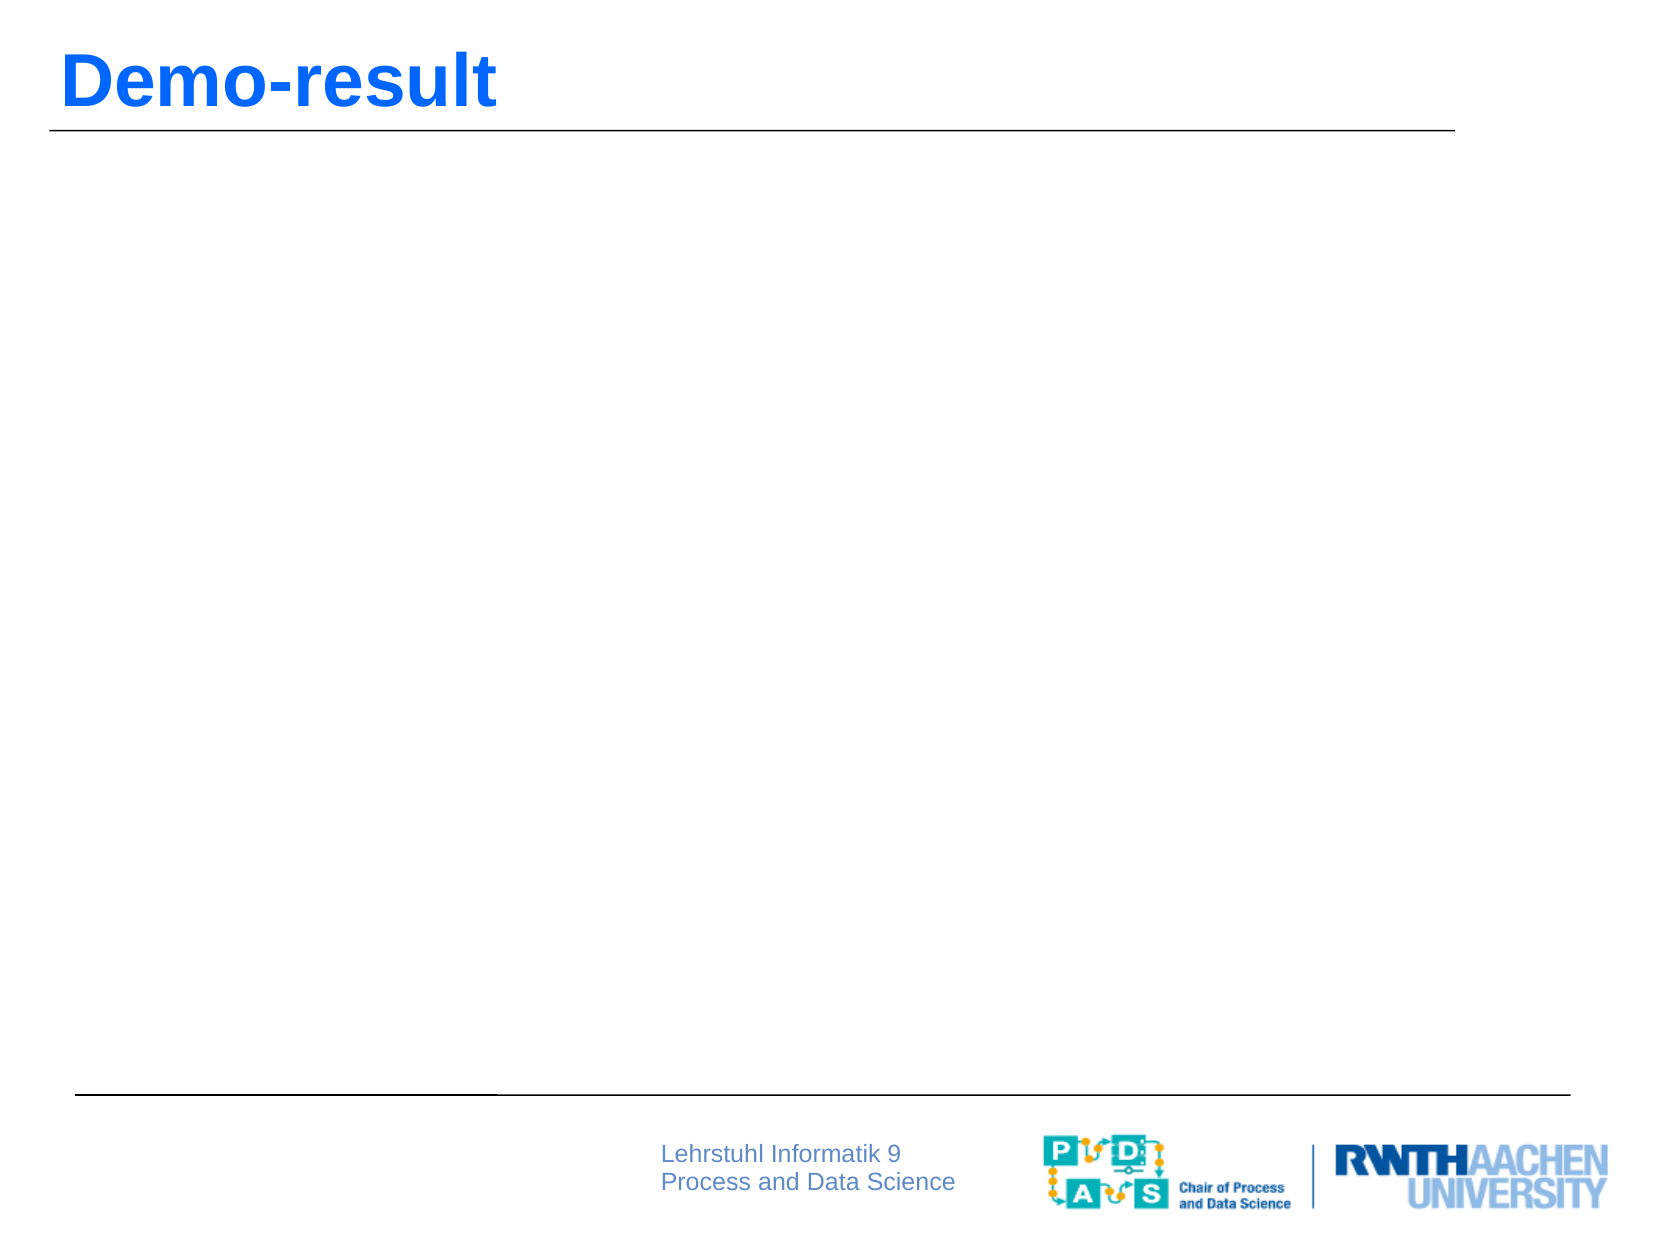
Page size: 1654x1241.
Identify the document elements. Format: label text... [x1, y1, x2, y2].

title Demo-result [60, 30, 1549, 131]
picture [1005, 1090, 1647, 1241]
